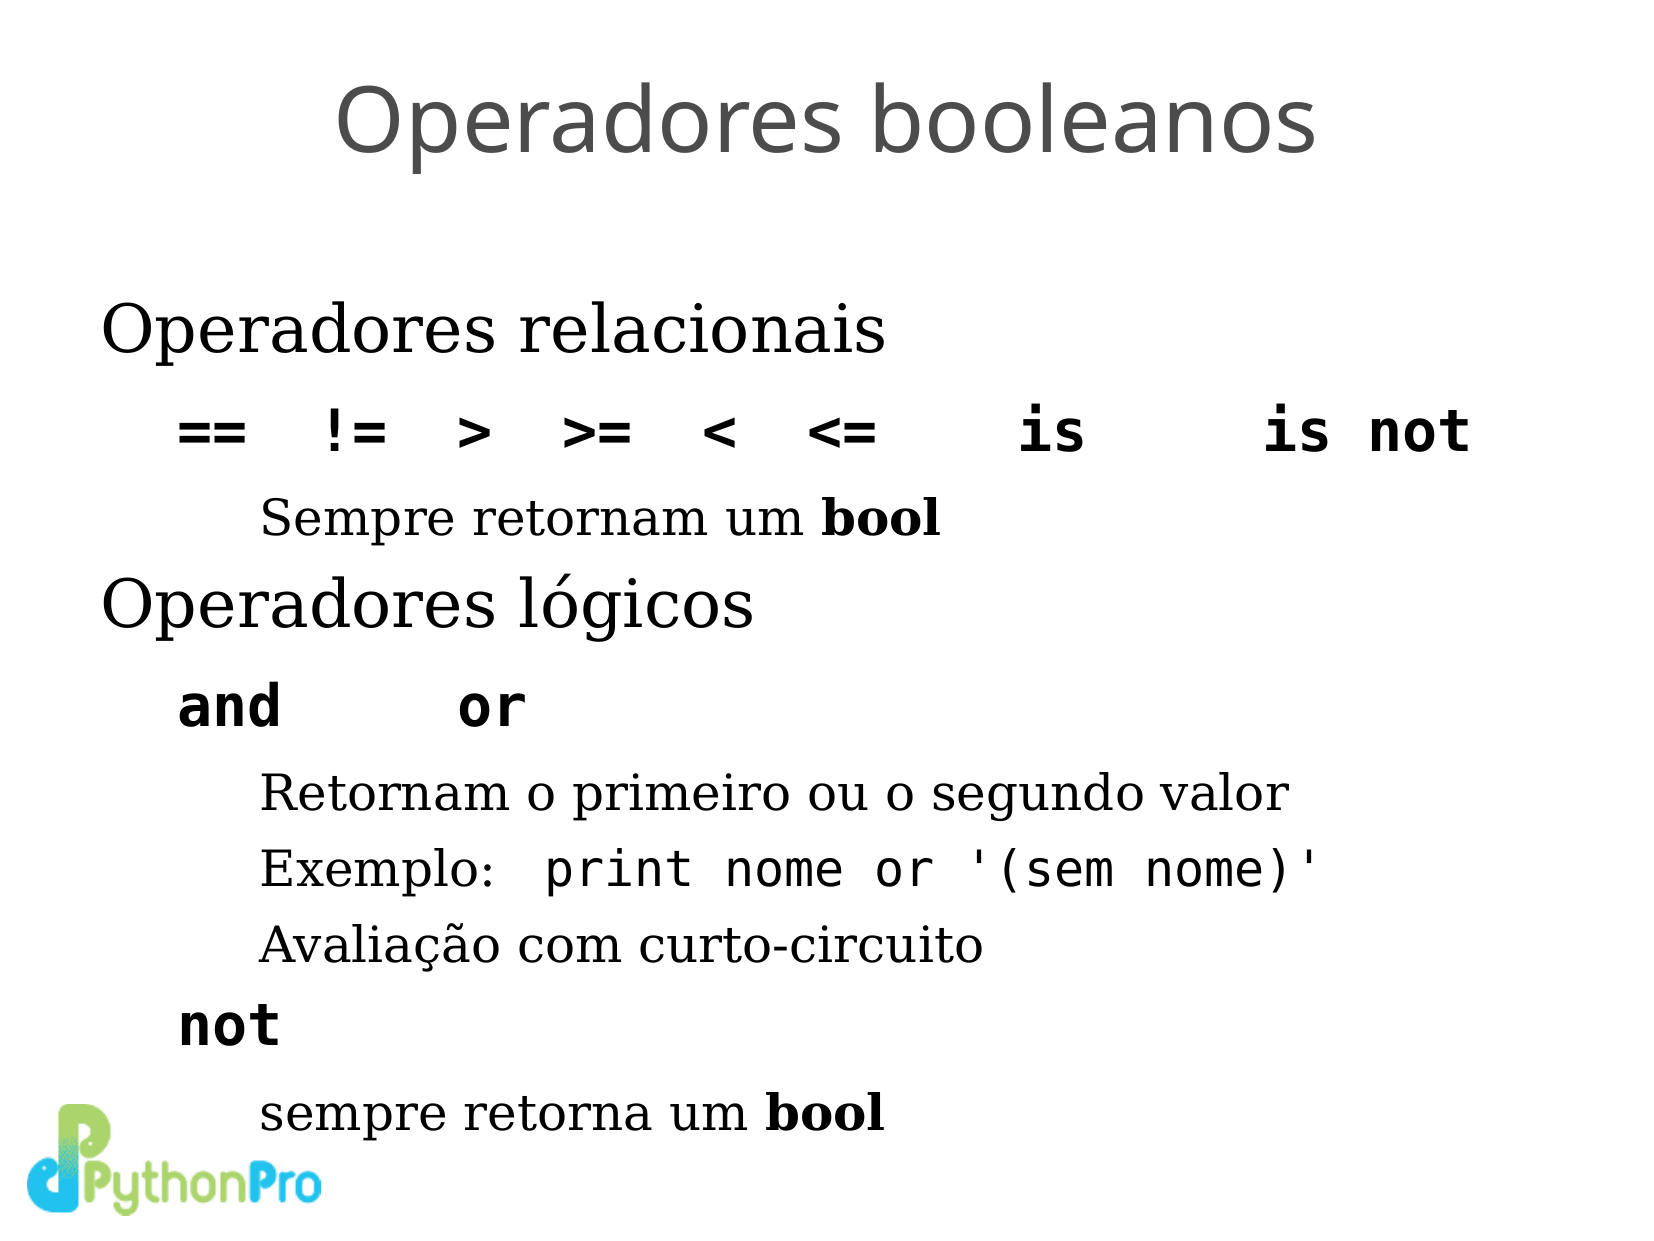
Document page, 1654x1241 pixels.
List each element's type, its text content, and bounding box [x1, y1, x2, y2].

list Operadores relacionais == != > >= < <= is is not Sempre retornam um bool Operadores lógicos and or Retornam o primeiro ou o segundo valor Exemplo: print nome or '(sem nome)' Avaliação com curto-circuito not sempre retorna um bool [82, 290, 1571, 1143]
title Operadores booleanos [82, 13, 1571, 222]
picture [27, 1104, 321, 1216]
